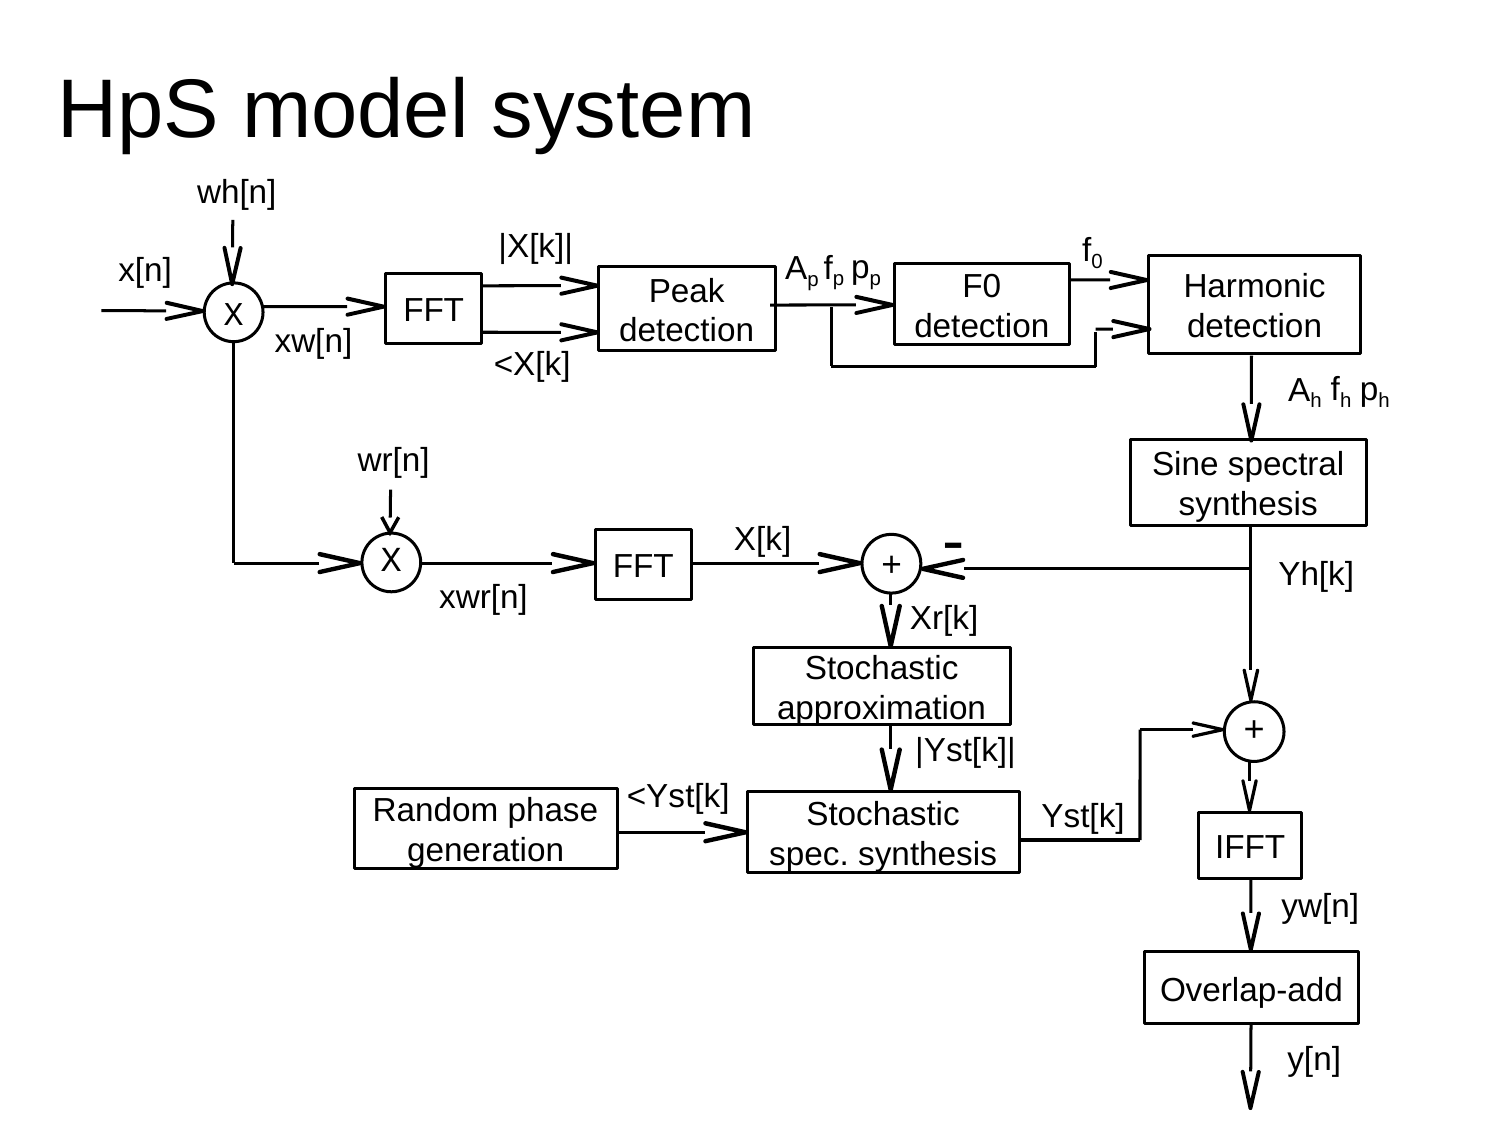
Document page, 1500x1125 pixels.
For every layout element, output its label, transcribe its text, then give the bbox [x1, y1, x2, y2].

text_box Stochastic spec. synthesis [747, 791, 1020, 873]
text_box fp [808, 241, 836, 308]
text_box Harmonic detection [1148, 255, 1361, 354]
text_box Random phase generation [354, 788, 618, 869]
text_box X [204, 282, 264, 342]
text_box pp [836, 241, 905, 308]
text_box X[k] [719, 513, 846, 575]
text_box |X[k]| [483, 220, 607, 282]
text_box Ah [1273, 363, 1315, 430]
text_box wh[n] [182, 166, 312, 228]
text_box Yh[k] [1263, 548, 1388, 610]
text_box <Yst[k] [612, 770, 769, 832]
text_box Yst[k] [1026, 790, 1160, 852]
text_box + [1224, 701, 1285, 762]
text_box X[k] [821, 569, 846, 575]
text_box x[n] [103, 244, 201, 306]
text_box IFFT [1198, 812, 1302, 879]
text_box Overlap-add [1144, 951, 1359, 1024]
text_box yw[n] [1266, 880, 1396, 943]
title HpS model system [57, 15, 1408, 204]
text_box |Yst[k]| [900, 723, 1055, 786]
text_box Stochastic approximation [753, 647, 1011, 725]
text_box ph [1345, 363, 1414, 430]
text_box wr[n] [342, 434, 463, 496]
text_box Ap [770, 242, 830, 309]
text_box fh [1315, 363, 1345, 430]
text_box <X[k] [478, 338, 605, 400]
text_box Sine spectral synthesis [1130, 439, 1367, 526]
text_box - [927, 496, 1008, 592]
text_box Yst[k] [1026, 790, 1138, 838]
text_box Peak detection [598, 266, 776, 351]
text_box F0 detection [894, 263, 1070, 345]
text_box X [361, 533, 421, 592]
text_box y[n] [1272, 1032, 1372, 1095]
text_box xw[n] [259, 315, 387, 377]
text_box f0 [1067, 224, 1125, 291]
text_box + [862, 534, 921, 594]
text_box xwr[n] [424, 571, 565, 633]
text_box FFT [595, 529, 692, 600]
text_box Xr[k] [895, 592, 1021, 654]
text_box FFT [385, 273, 482, 344]
